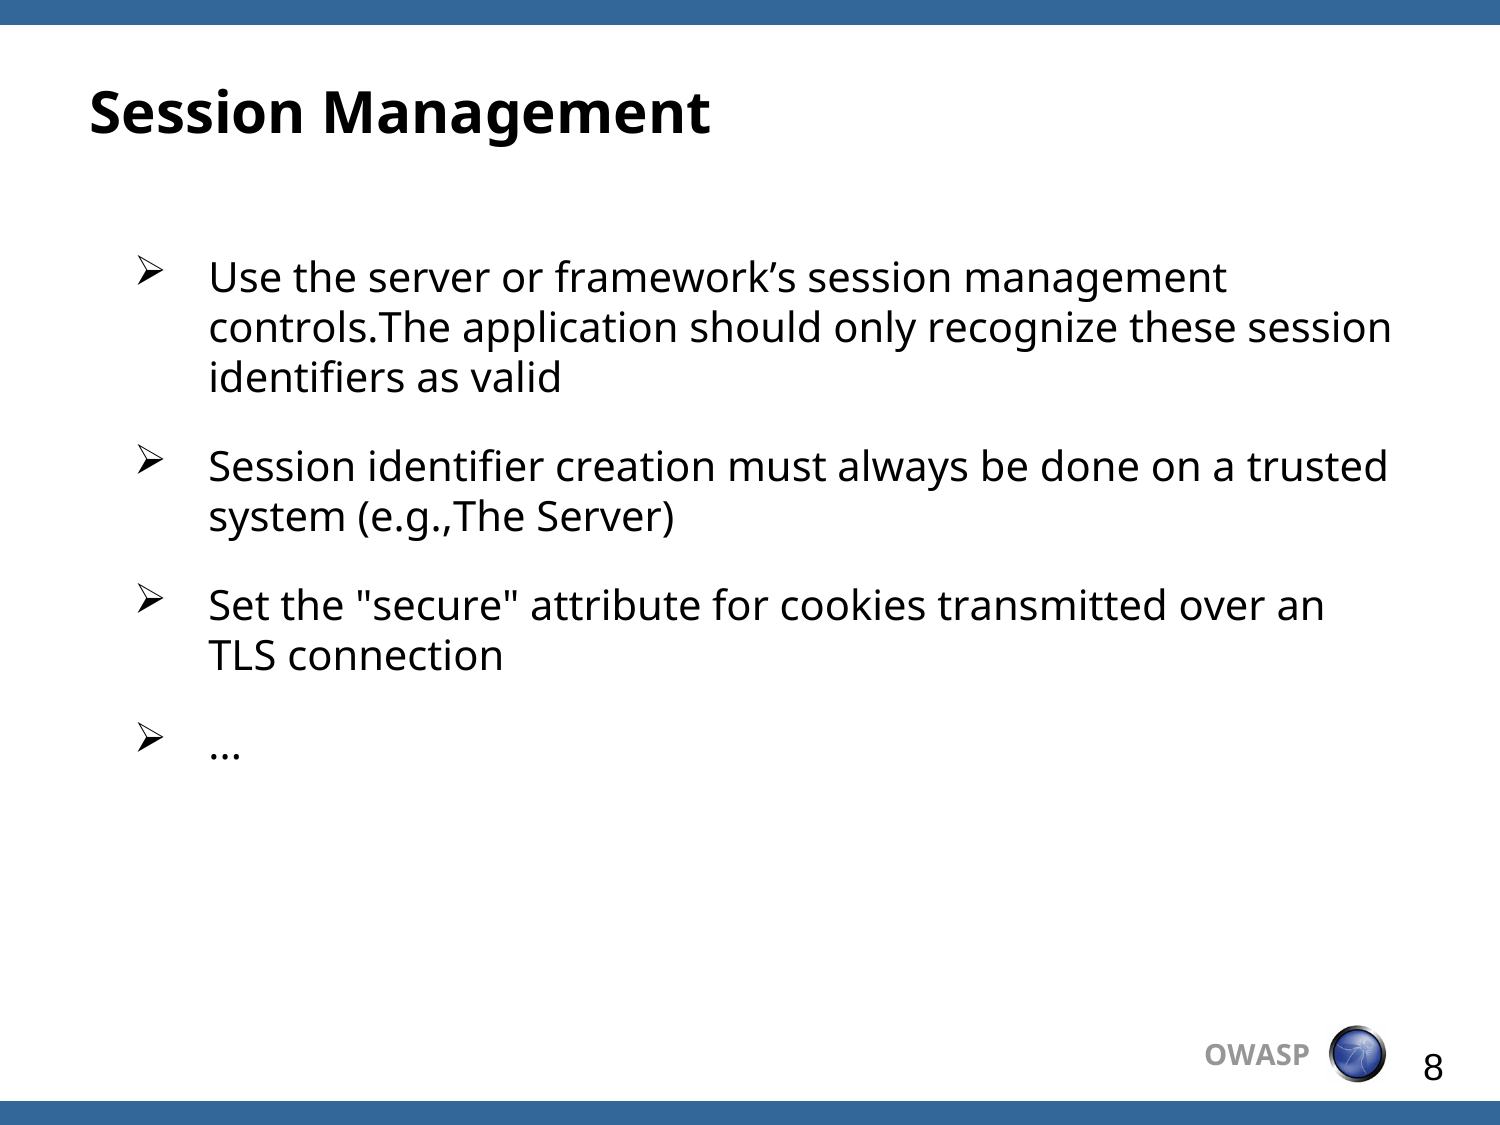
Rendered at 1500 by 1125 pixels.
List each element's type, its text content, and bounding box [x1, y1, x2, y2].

list Use the server or framework’s session management controls.The application should only recognize these session identifiers as valid Session identifier creation must always be done on a trusted system (e.g.,The Server) Set the "secure" attribute for cookies transmitted over an TLS connection ... [81, 242, 1418, 951]
title Session Management [75, 45, 1426, 176]
picture [1325, 1024, 1388, 1083]
